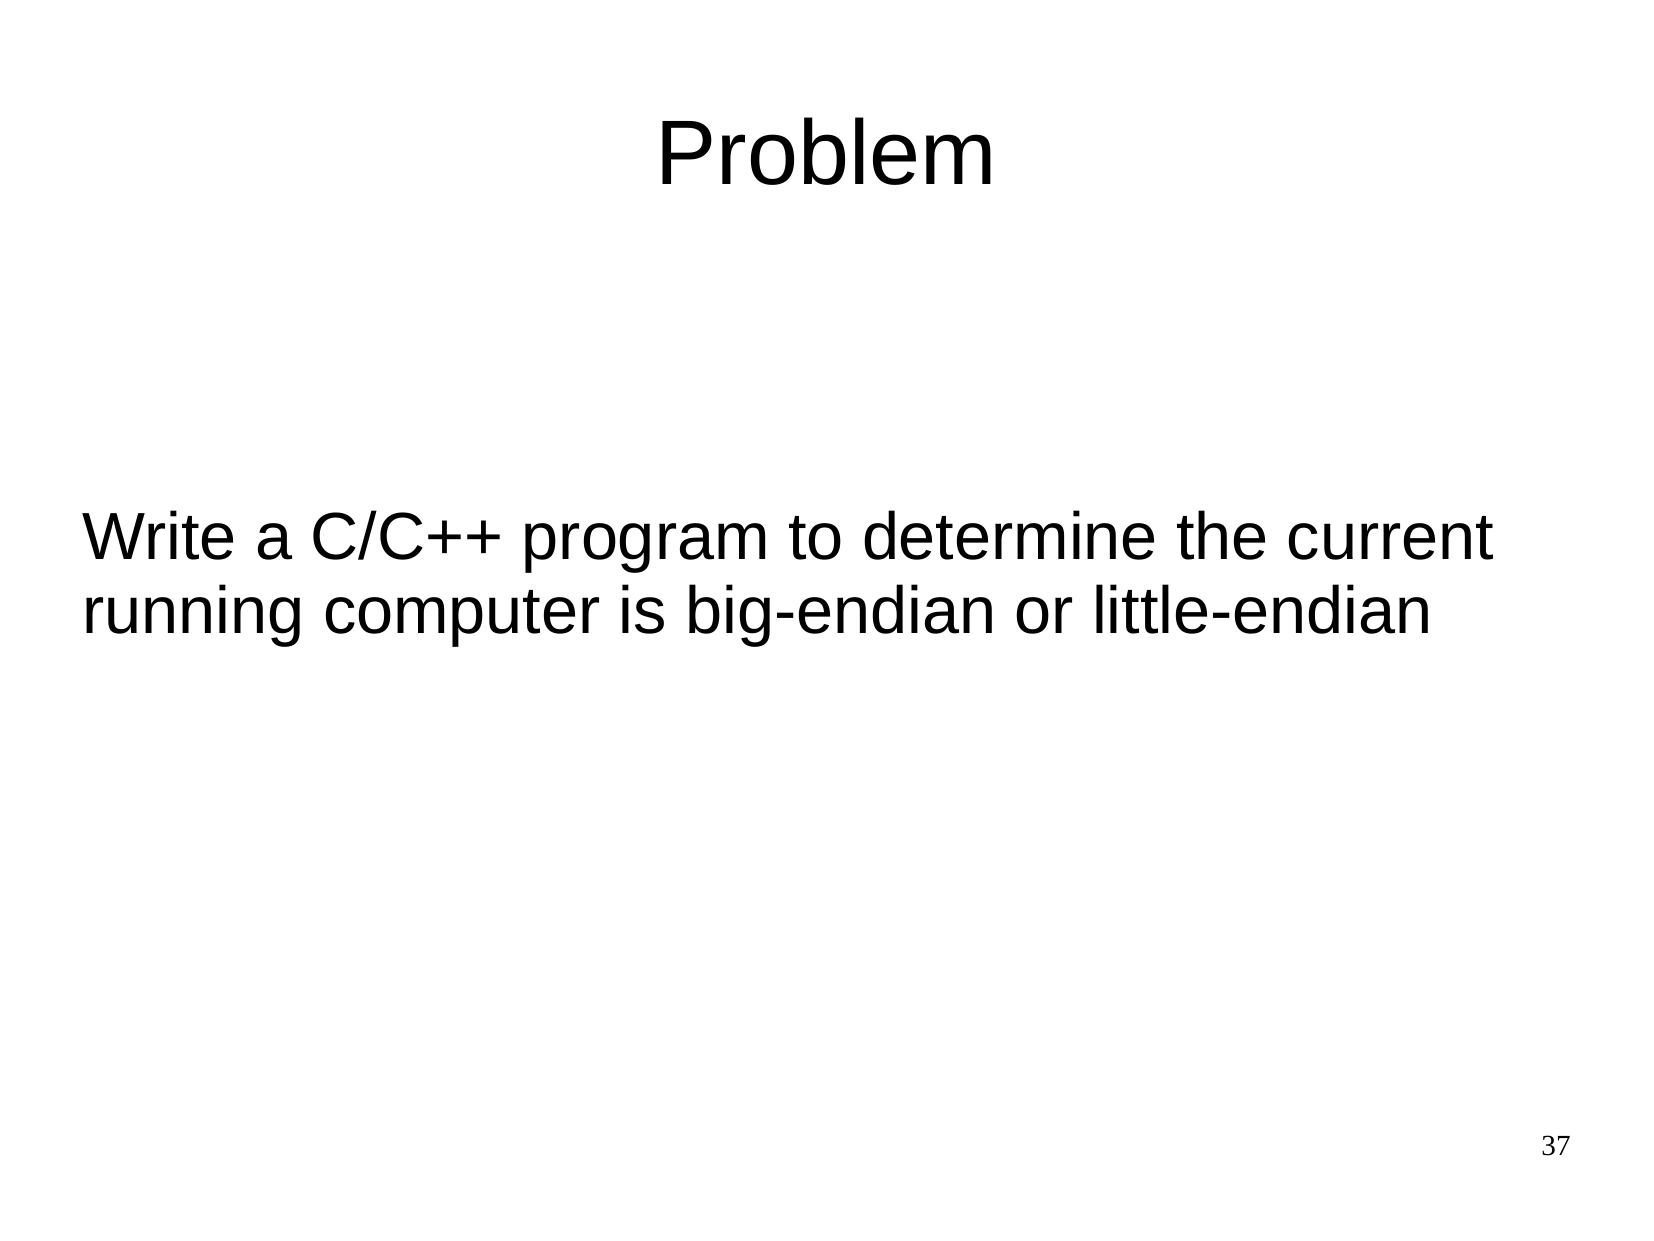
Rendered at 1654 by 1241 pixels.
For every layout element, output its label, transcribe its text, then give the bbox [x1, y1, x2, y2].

list Write a C/C++ program to determine the current running computer is big-endian or little-endian [82, 290, 1538, 1010]
title Problem [82, 49, 1571, 257]
